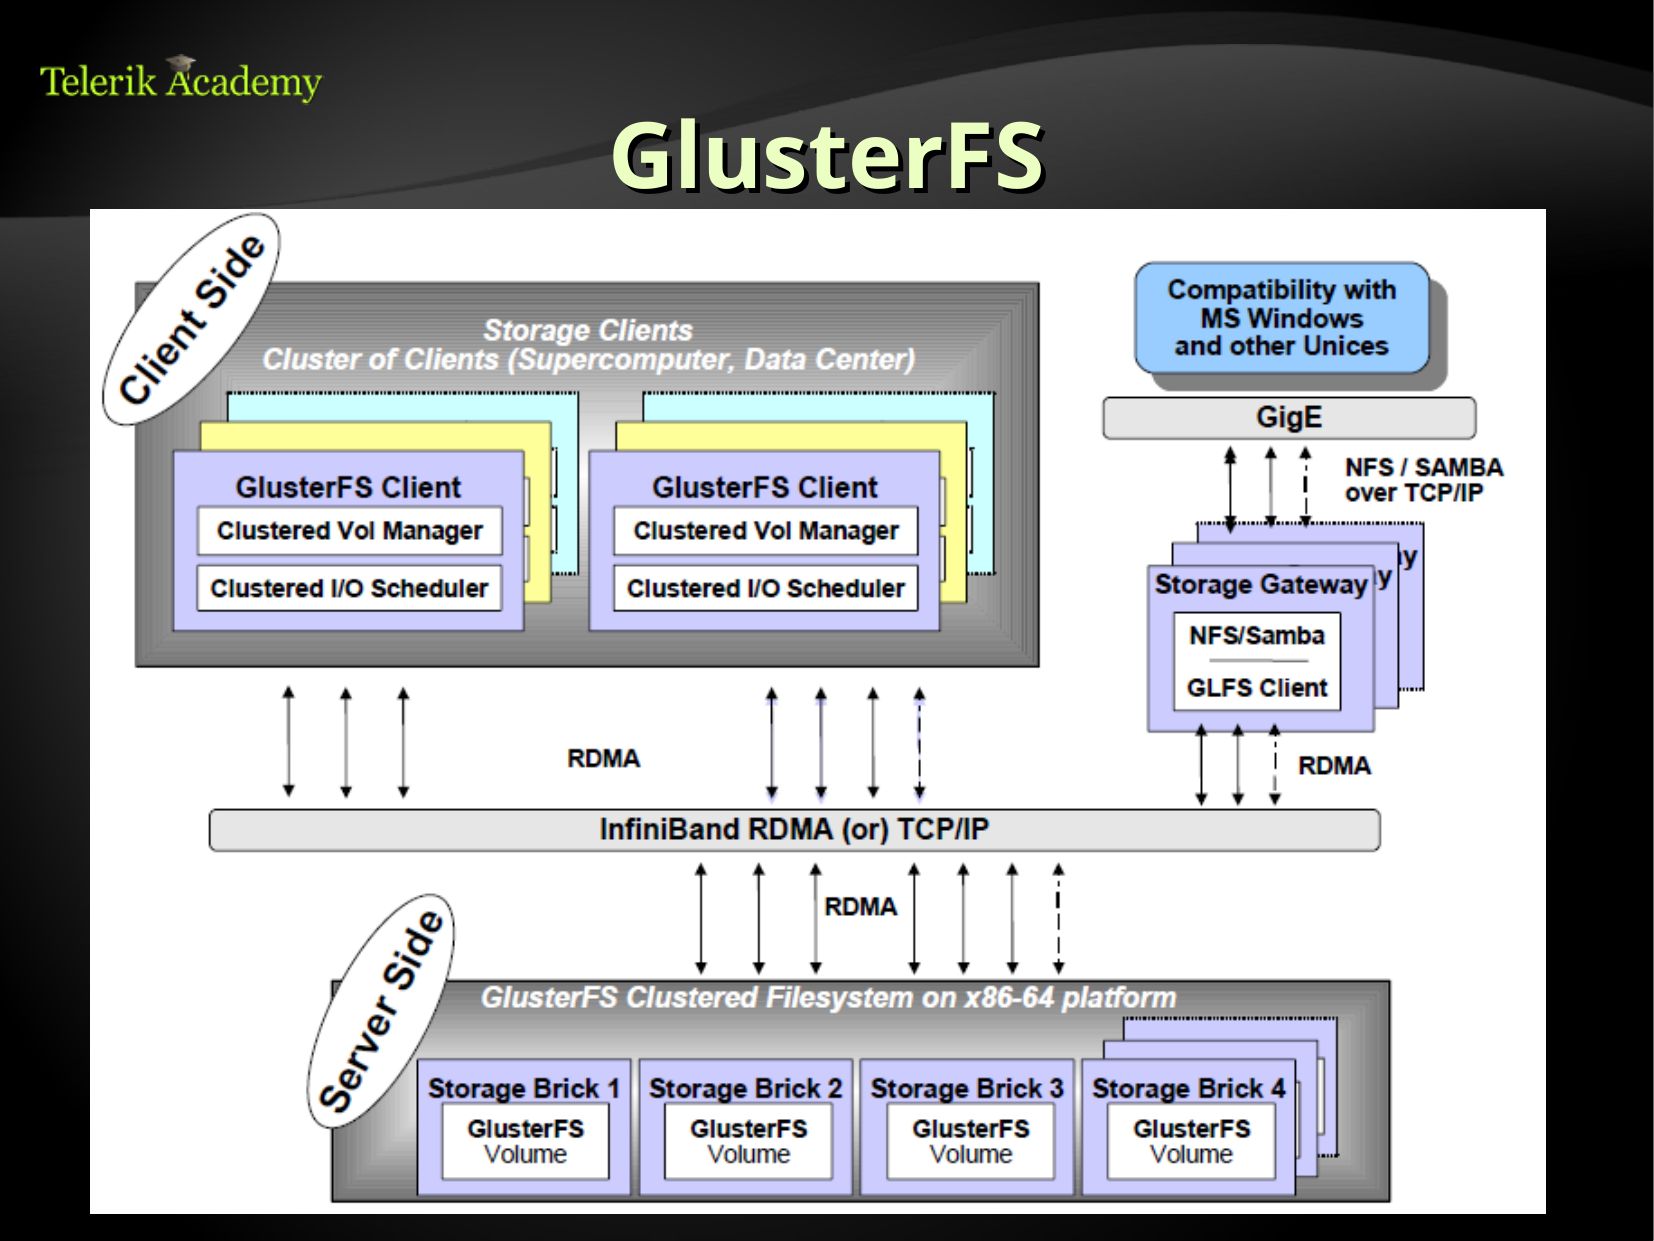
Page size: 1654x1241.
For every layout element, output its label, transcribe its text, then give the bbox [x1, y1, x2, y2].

picture [0, 0, 1654, 1241]
title GlusterFS [82, 49, 1571, 257]
